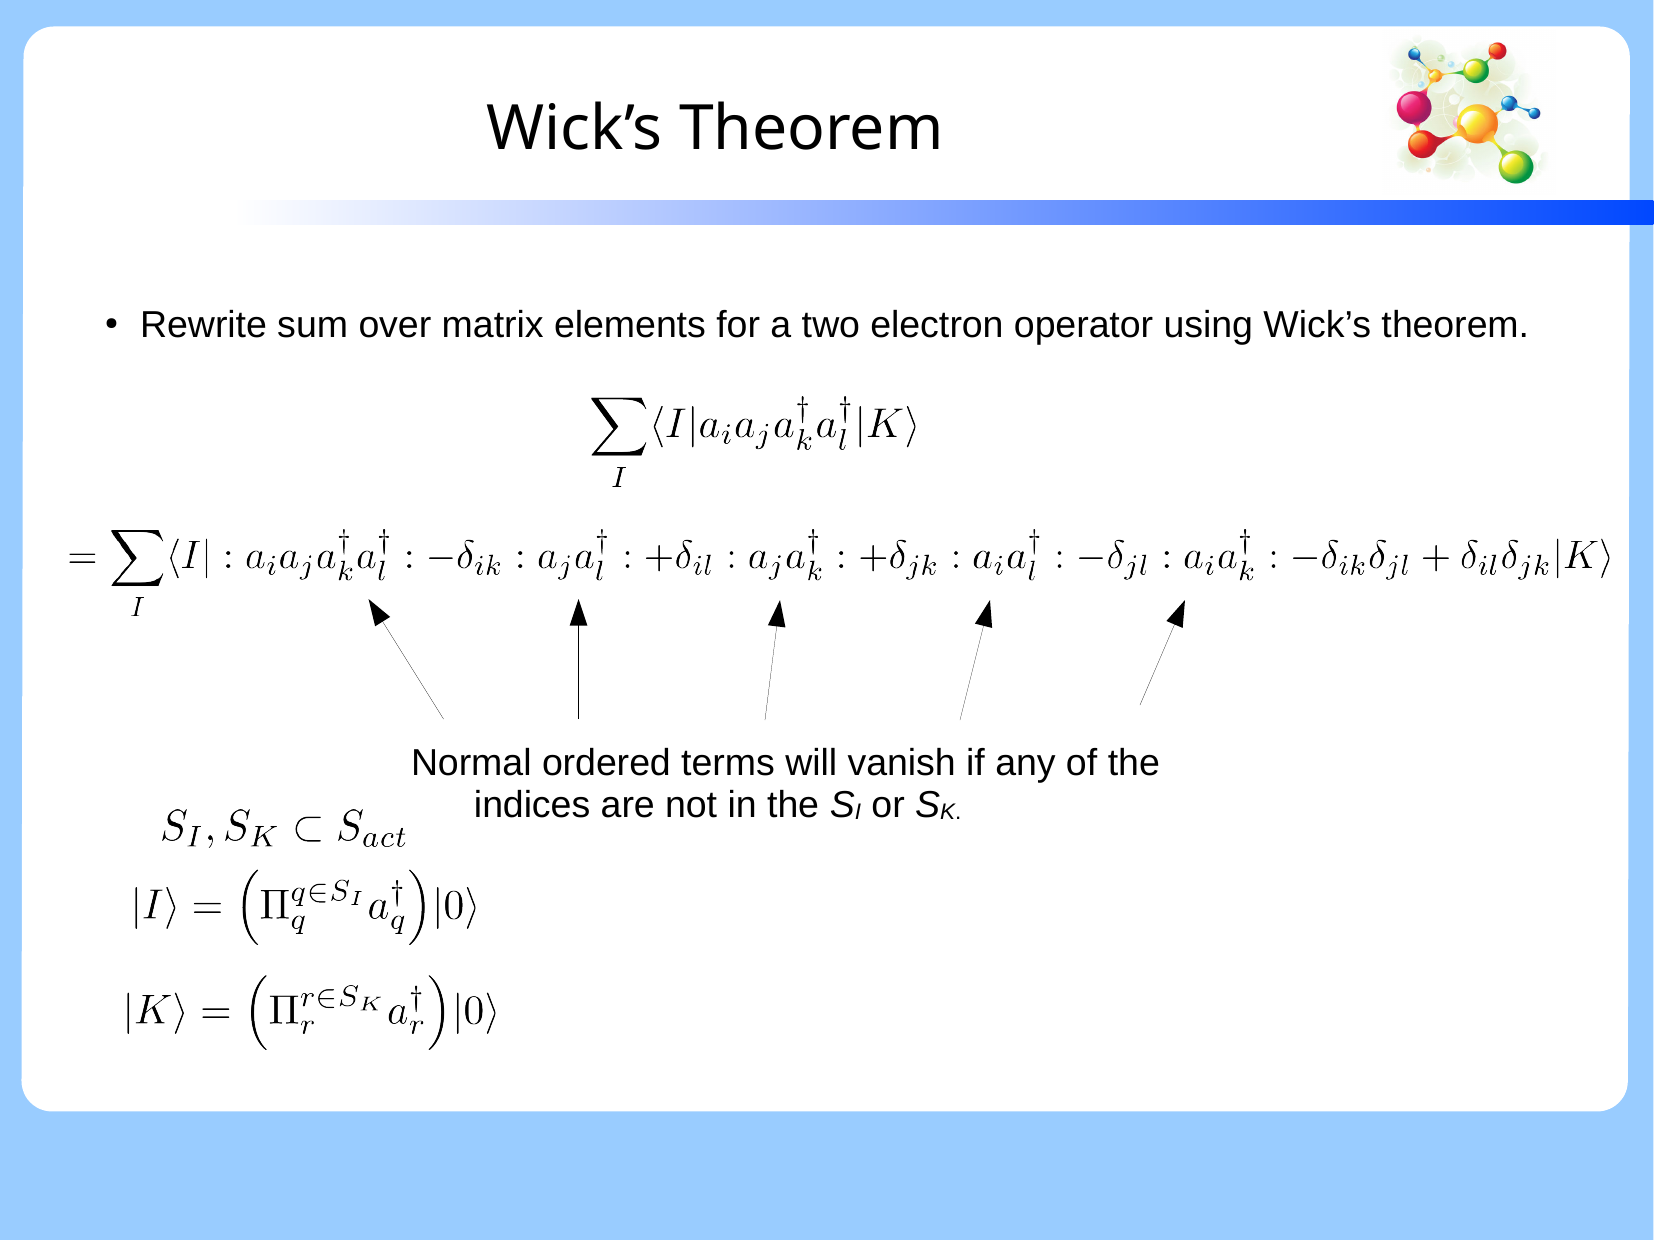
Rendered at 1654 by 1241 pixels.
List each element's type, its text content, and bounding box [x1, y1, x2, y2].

text_box Rewrite sum over matrix elements for a two electron operator using Wick’s theorem. [90, 616, 1576, 1241]
text_box Normal ordered terms will vanish if any of the indices are not in the SI or SK. [396, 734, 1187, 845]
table_cell [873, 201, 877, 224]
picture [591, 396, 916, 487]
picture [69, 529, 1610, 616]
picture [162, 809, 406, 848]
picture [127, 975, 496, 1051]
table_cell [956, 201, 961, 224]
title Wick’s Theorem [82, 49, 1332, 201]
picture [1382, 29, 1556, 195]
picture [135, 869, 476, 945]
text_box Rewrite sum over matrix elements for a two electron operator using Wick’s theorem. [90, 254, 1576, 529]
